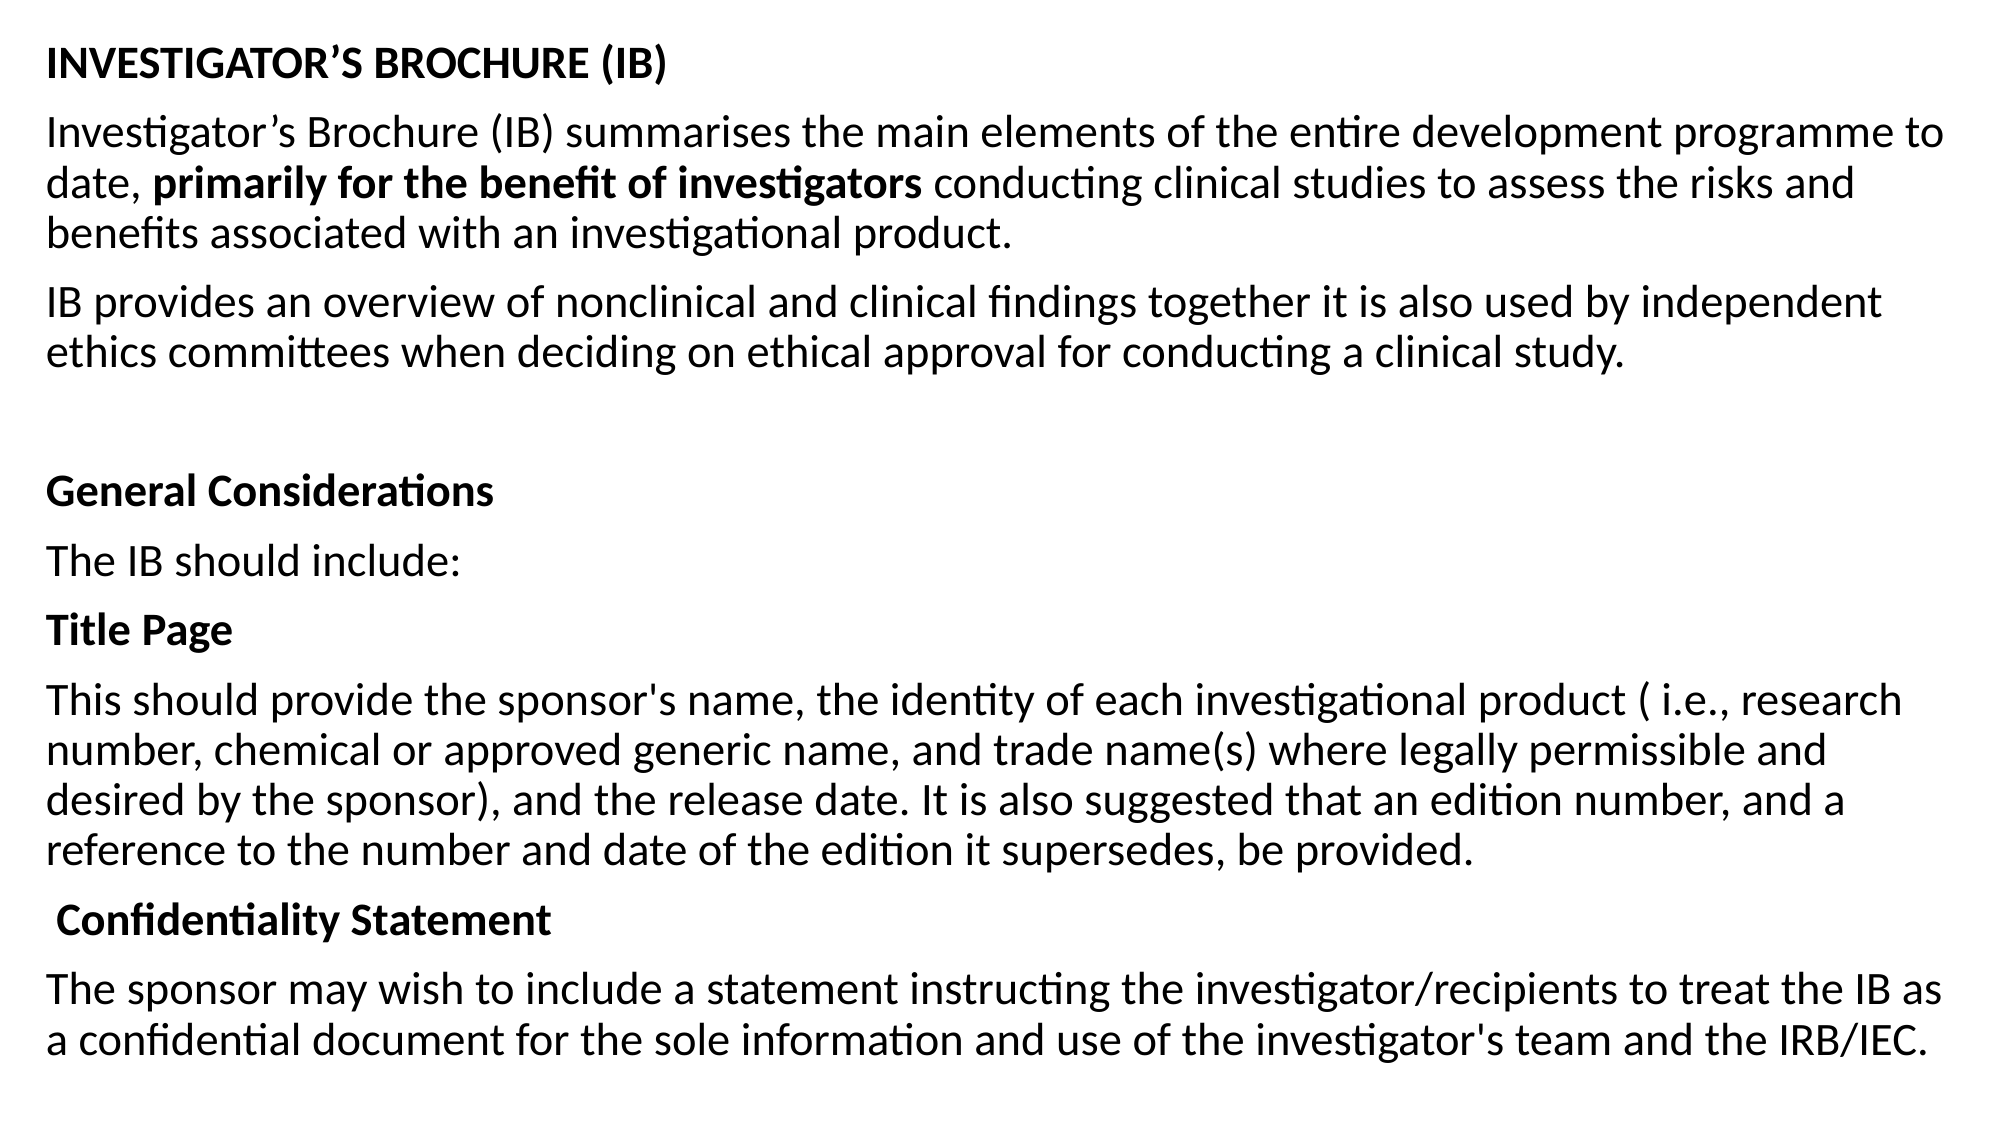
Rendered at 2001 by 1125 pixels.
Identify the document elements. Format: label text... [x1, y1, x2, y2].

subtitle INVESTIGATOR’S BROCHURE (IB) Investigator’s Brochure (IB) summarises the main elements of the entire development programme to date, primarily for the benefit of investigators conducting clinical studies to assess the risks and benefits associated with an investigational product. IB provides an overview of nonclinical and clinical findings together it is also used by independent ethics committees when deciding on ethical approval for conducting a clinical study. General Considerations The IB should include: Title Page This should provide the sponsor's name, the identity of each investigational product ( i.e., research number, chemical or approved generic name, and trade name(s) where legally permissible and desired by the sponsor), and the release date. It is also suggested that an edition number, and a reference to the number and date of the edition it supersedes, be provided. Confidentiality Statement The sponsor may wish to include a statement instructing the investigator/recipients to treat the IB as a confidential document for the sole information and use of the investigator's team and the IRB/IEC. [30, 30, 1975, 1094]
